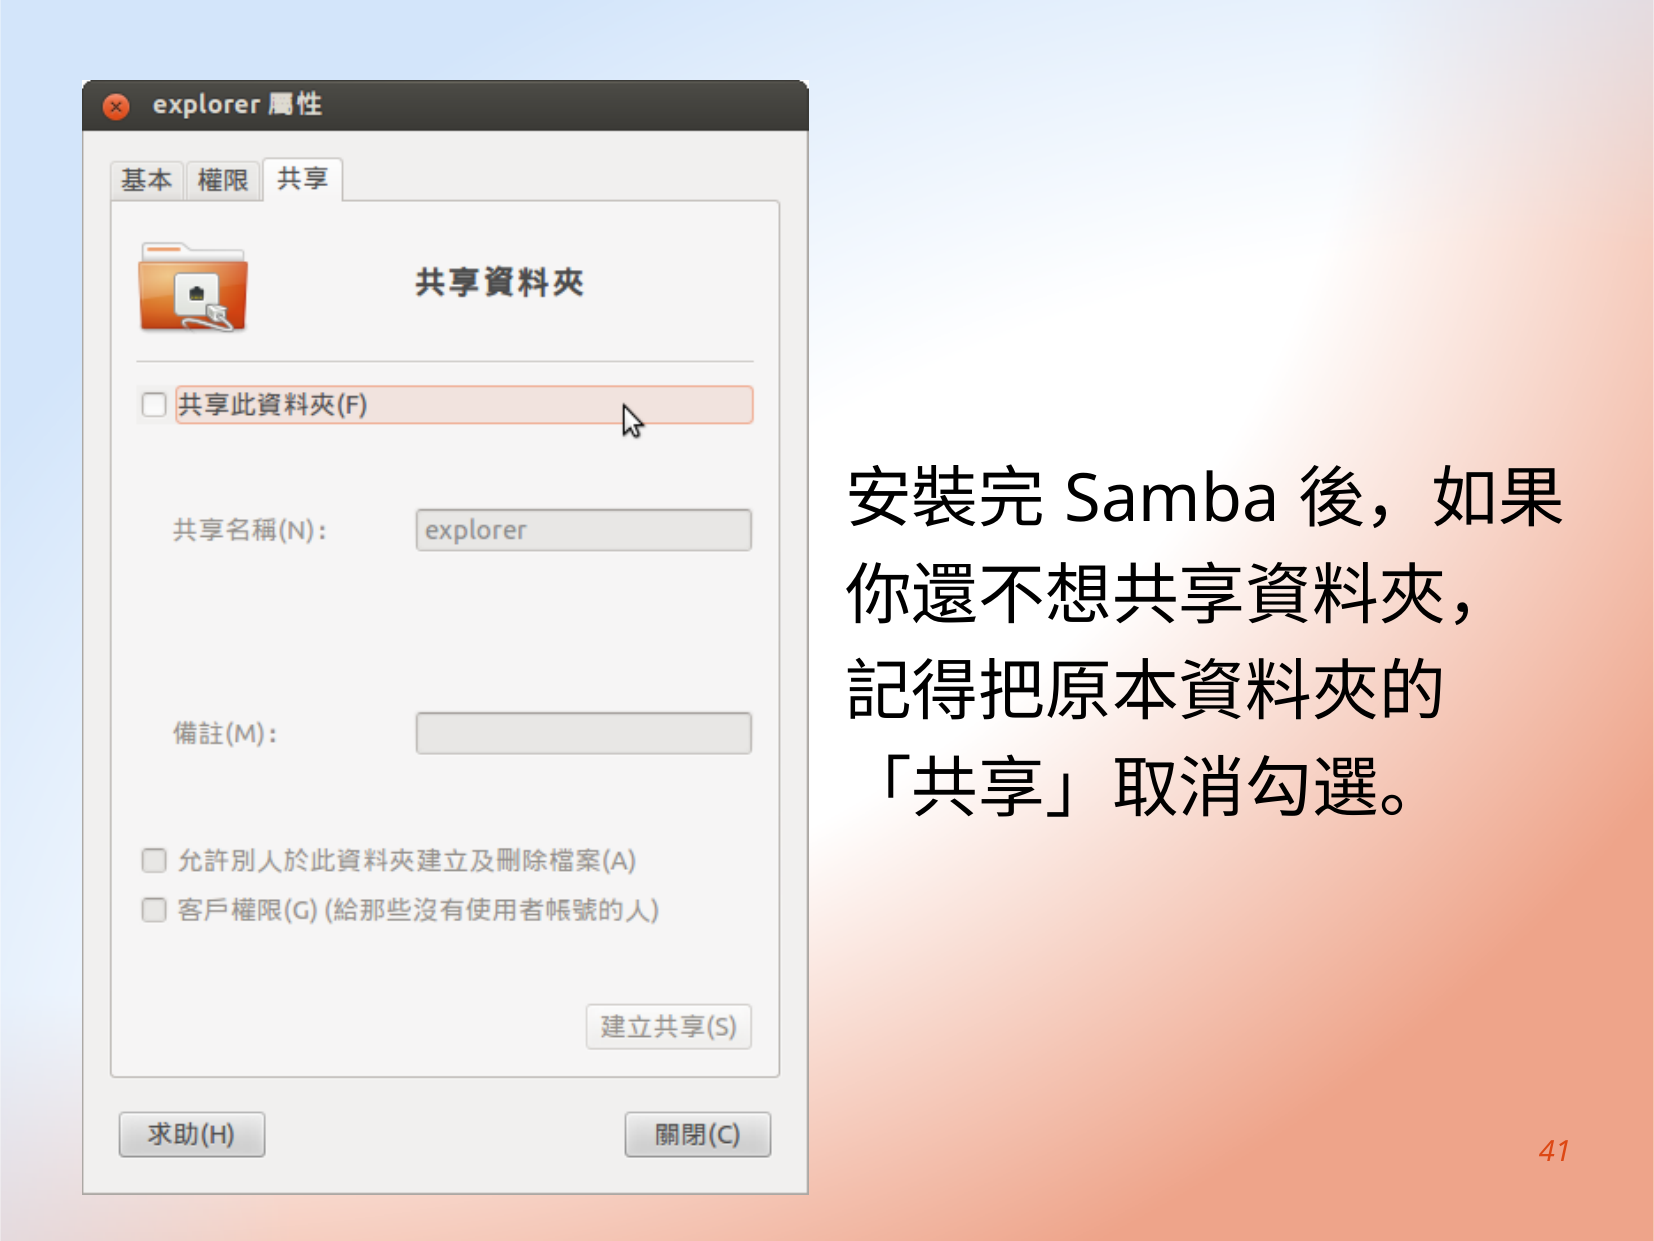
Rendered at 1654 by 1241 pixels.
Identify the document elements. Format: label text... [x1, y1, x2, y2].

list 安裝完Samba後，如果你還不想共享資料夾，記得把原本資料夾的「共享」取消勾選。 [845, 75, 1572, 1201]
picture [0, 0, 1654, 1241]
